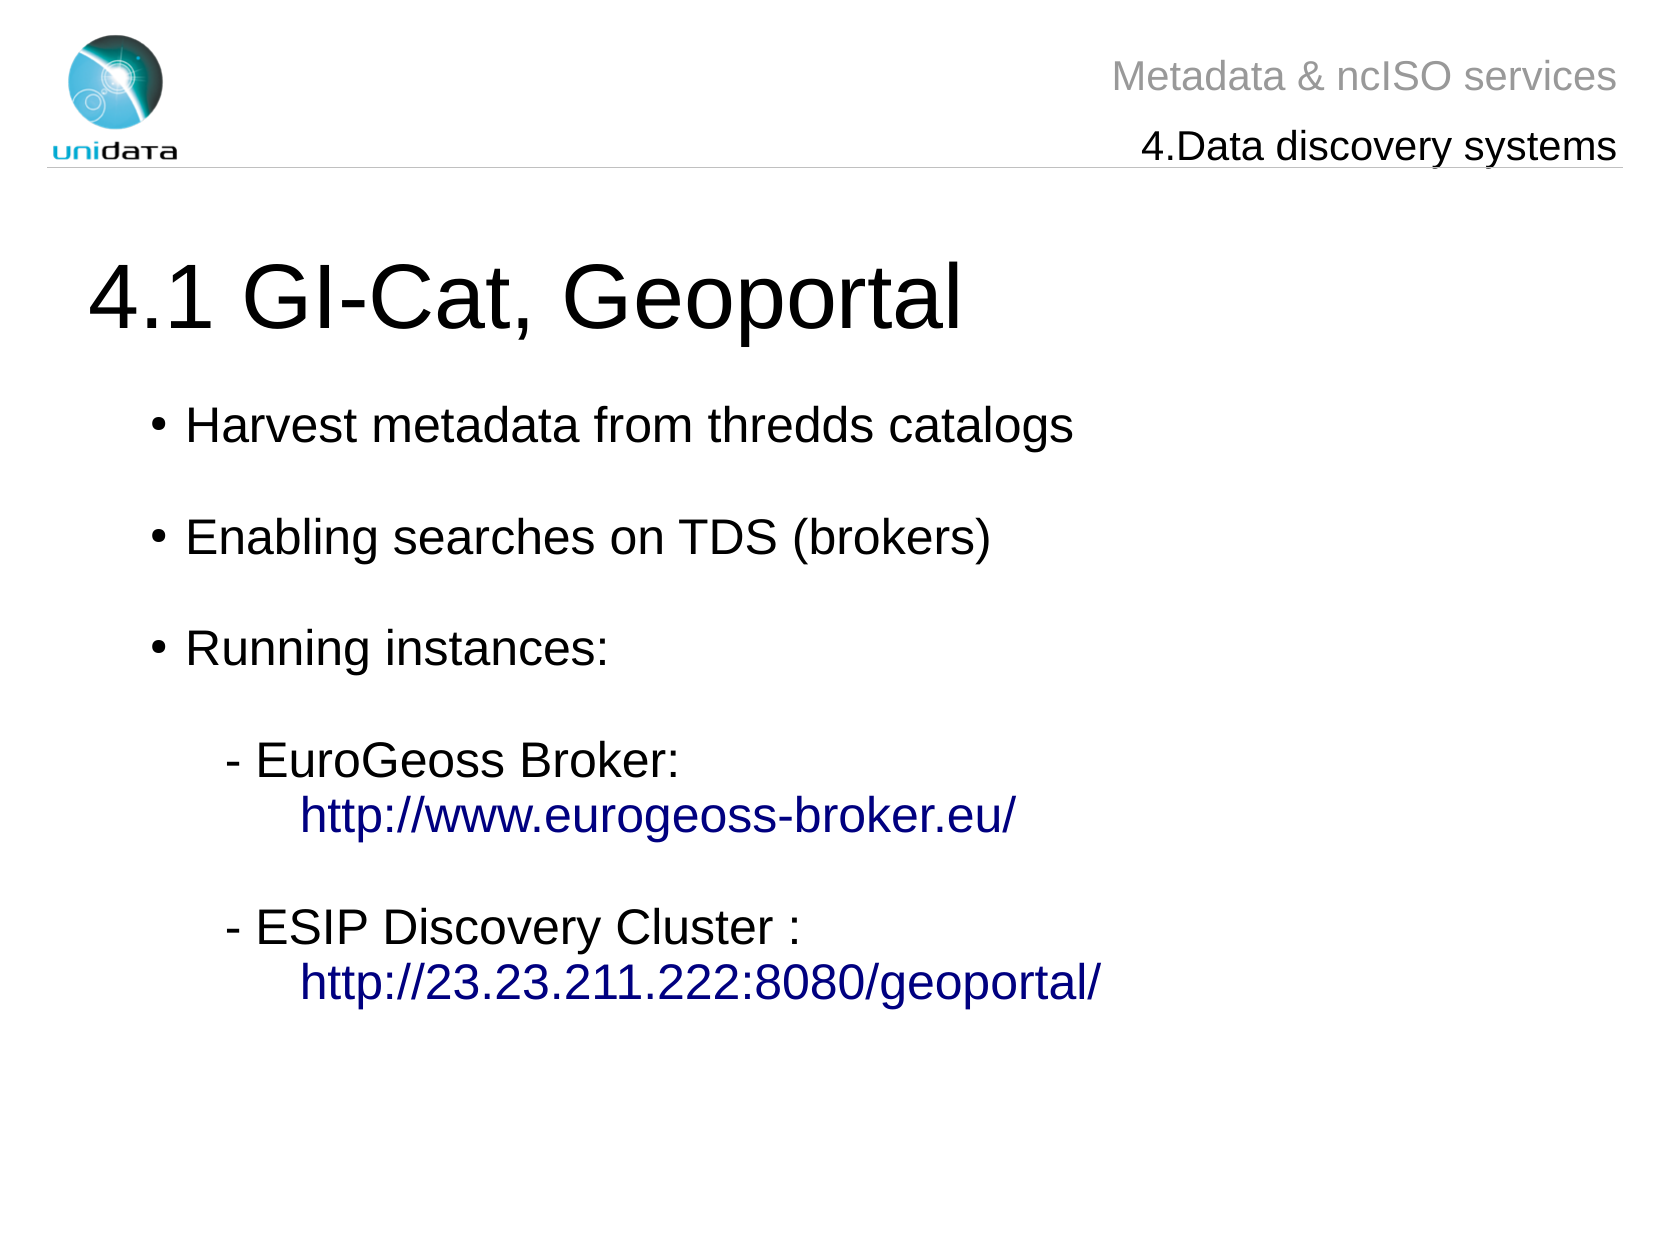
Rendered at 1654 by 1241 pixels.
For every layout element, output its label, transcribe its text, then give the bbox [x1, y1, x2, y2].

title Metadata & ncISO services 4.Data discovery systems [980, 41, 1618, 158]
picture [41, 23, 188, 174]
text_box Harvest metadata from thredds catalogs Enabling searches on TDS (brokers) Running instances: - EuroGeoss Broker: http://www.eurogeoss-broker.eu/ - ESIP Discovery Cluster : http://23.23.211.222:8080/geoportal/ [135, 390, 1291, 1074]
title 4.1 GI-Cat, Geoportal [88, 168, 1577, 375]
